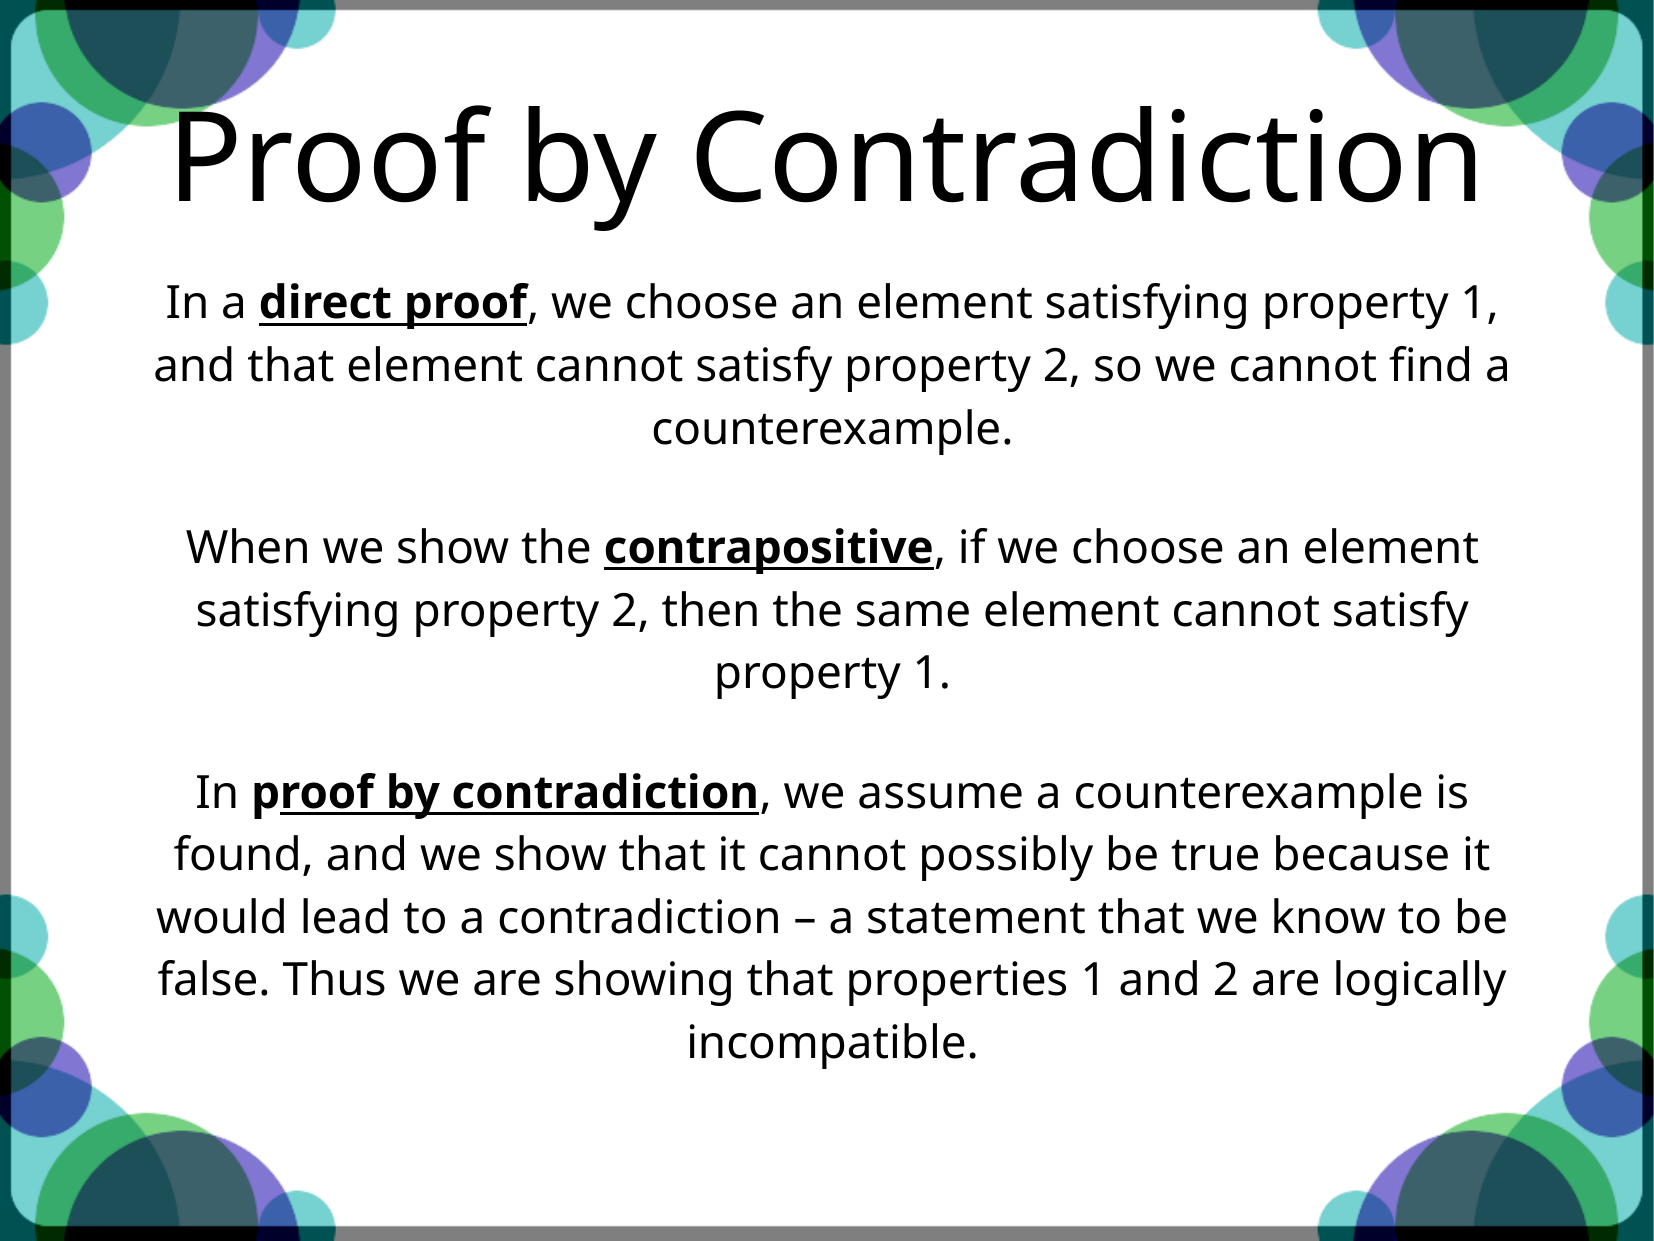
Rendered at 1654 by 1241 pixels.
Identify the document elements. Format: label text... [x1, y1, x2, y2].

text_box In a direct proof, we choose an element satisfying property 1, and that element cannot satisfy property 2, so we cannot find a counterexample. When we show the contrapositive, if we choose an element satisfying property 2, then the same element cannot satisfy property 1. In proof by contradiction, we assume a counterexample is found, and we show that it cannot possibly be true because it would lead to a contradiction – a statement that we know to be false. Thus we are showing that properties 1 and 2 are logically incompatible. [135, 270, 1531, 943]
title Proof by Contradiction [82, 49, 1571, 257]
picture [0, 0, 1654, 1241]
